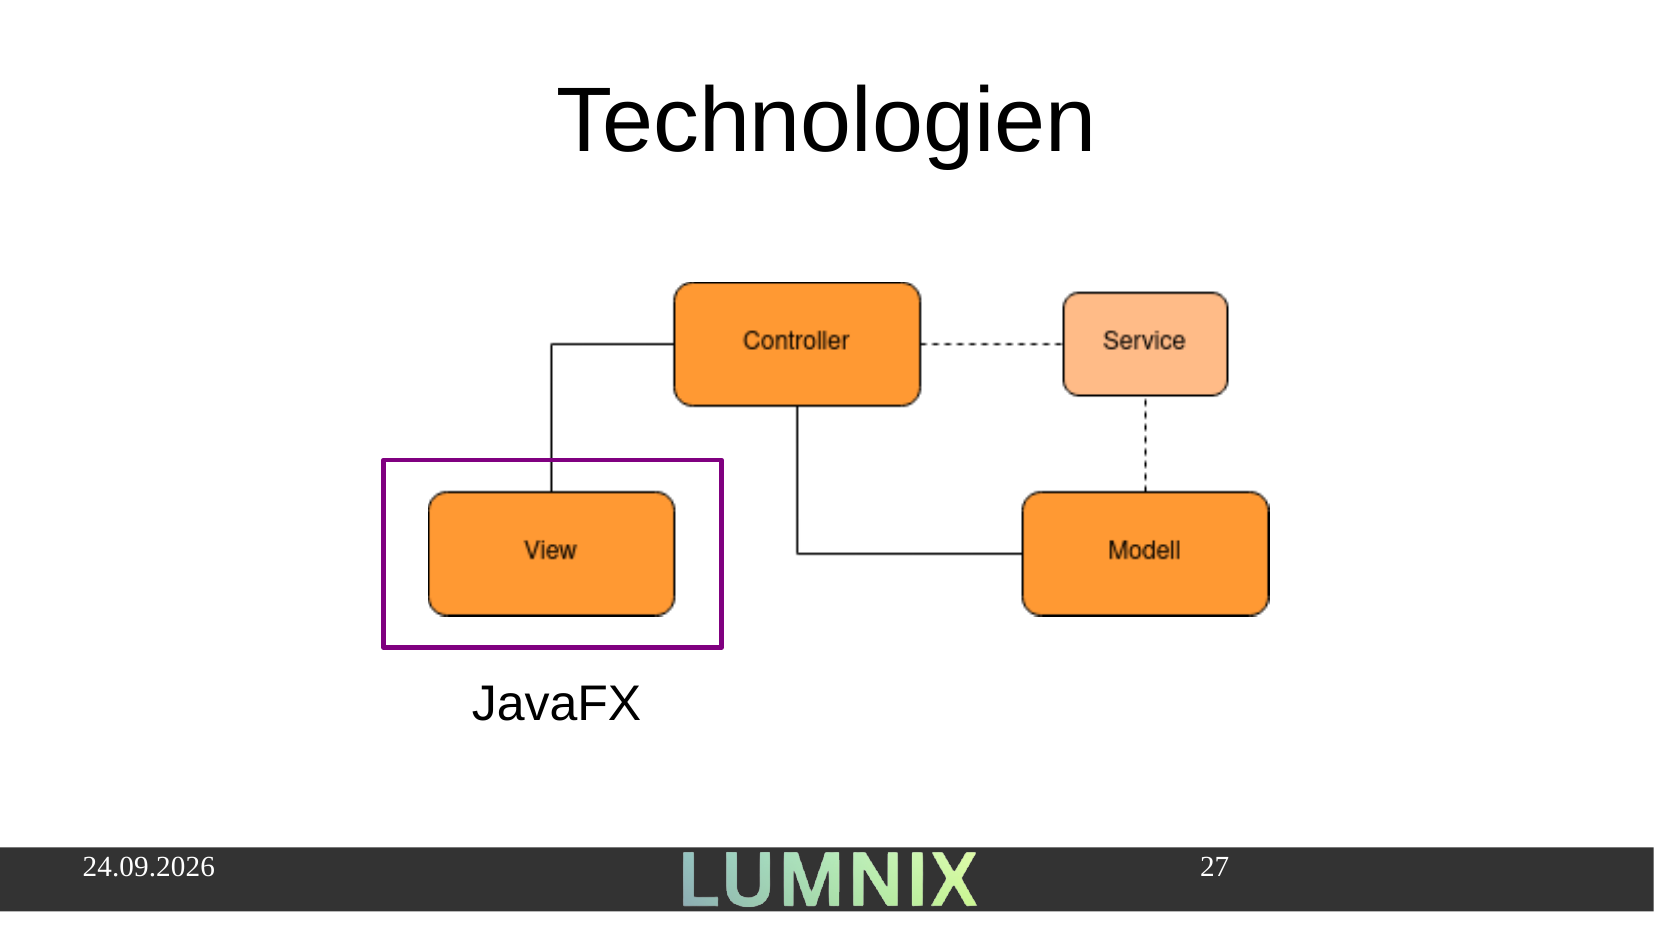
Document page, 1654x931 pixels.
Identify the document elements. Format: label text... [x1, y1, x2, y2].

text_box 23.05.2023 [82, 847, 468, 912]
text_box [1200, 847, 1586, 912]
picture [428, 282, 1270, 617]
picture [428, 462, 719, 617]
title Technologien [82, 37, 1571, 193]
title JavaFX [444, 622, 670, 778]
